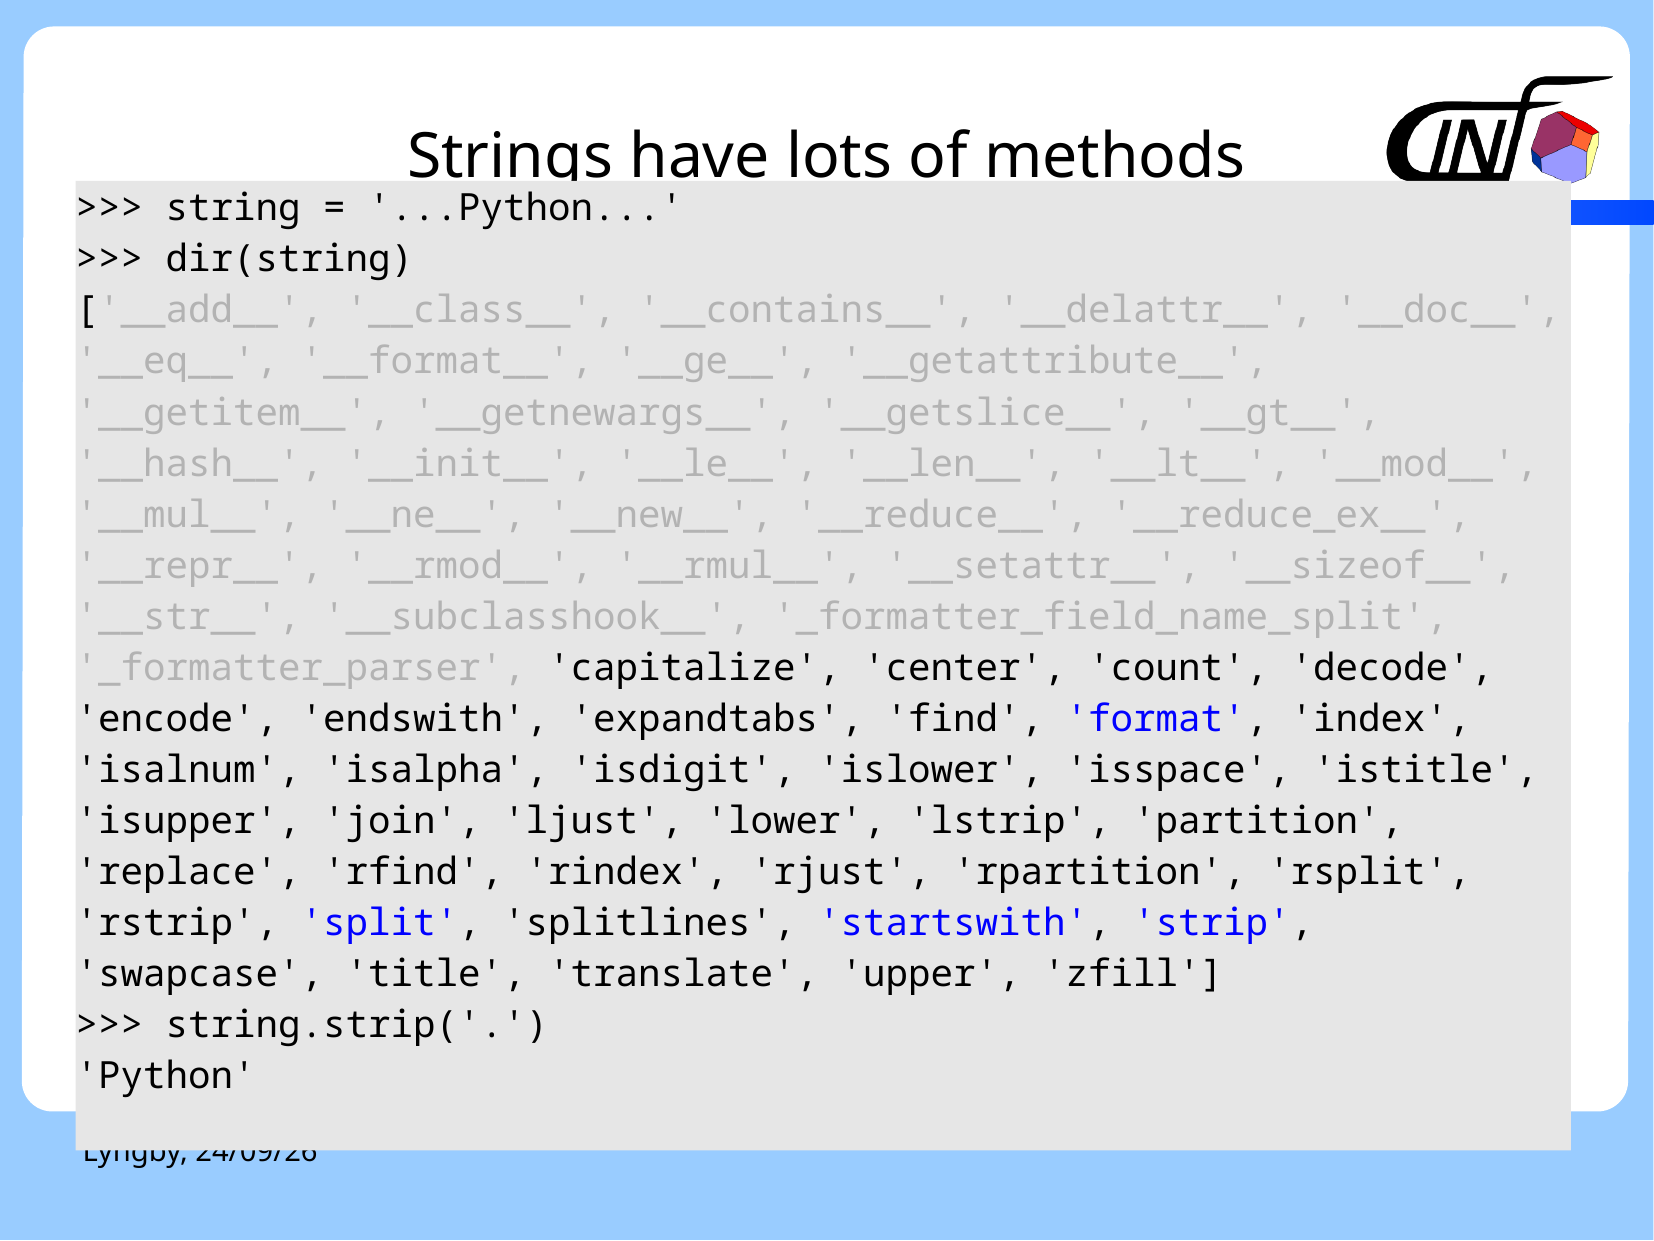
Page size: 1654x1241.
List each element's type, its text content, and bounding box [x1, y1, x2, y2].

text_box >>> string = '...Python...' >>> dir(string) ['__add__', '__class__', '__contains__', '__delattr__', '__doc__', '__eq__', '__format__', '__ge__', '__getattribute__', '__getitem__', '__getnewargs__', '__getslice__', '__gt__', '__hash__', '__init__', '__le__', '__len__', '__lt__', '__mod__', '__mul__', '__ne__', '__new__', '__reduce__', '__reduce_ex__', '__repr__', '__rmod__', '__rmul__', '__setattr__', '__sizeof__', '__str__', '__subclasshook__', '_formatter_field_name_split', '_formatter_parser', 'capitalize', 'center', 'count', 'decode', 'encode', 'endswith', 'expandtabs', 'find', 'format', 'index', 'isalnum', 'isalpha', 'isdigit', 'islower', 'isspace', 'istitle', 'isupper', 'join', 'ljust', 'lower', 'lstrip', 'partition', 'replace', 'rfind', 'rindex', 'rjust', 'rpartition', 'rsplit', 'rstrip', 'split', 'splitlines', 'startswith', 'strip', 'swapcase', 'title', 'translate', 'upper', 'zfill'] >>> string.strip('.') 'Python' [75, 256, 1571, 1075]
title Strings have lots of methods [82, 49, 1571, 180]
picture [1571, 76, 1613, 184]
